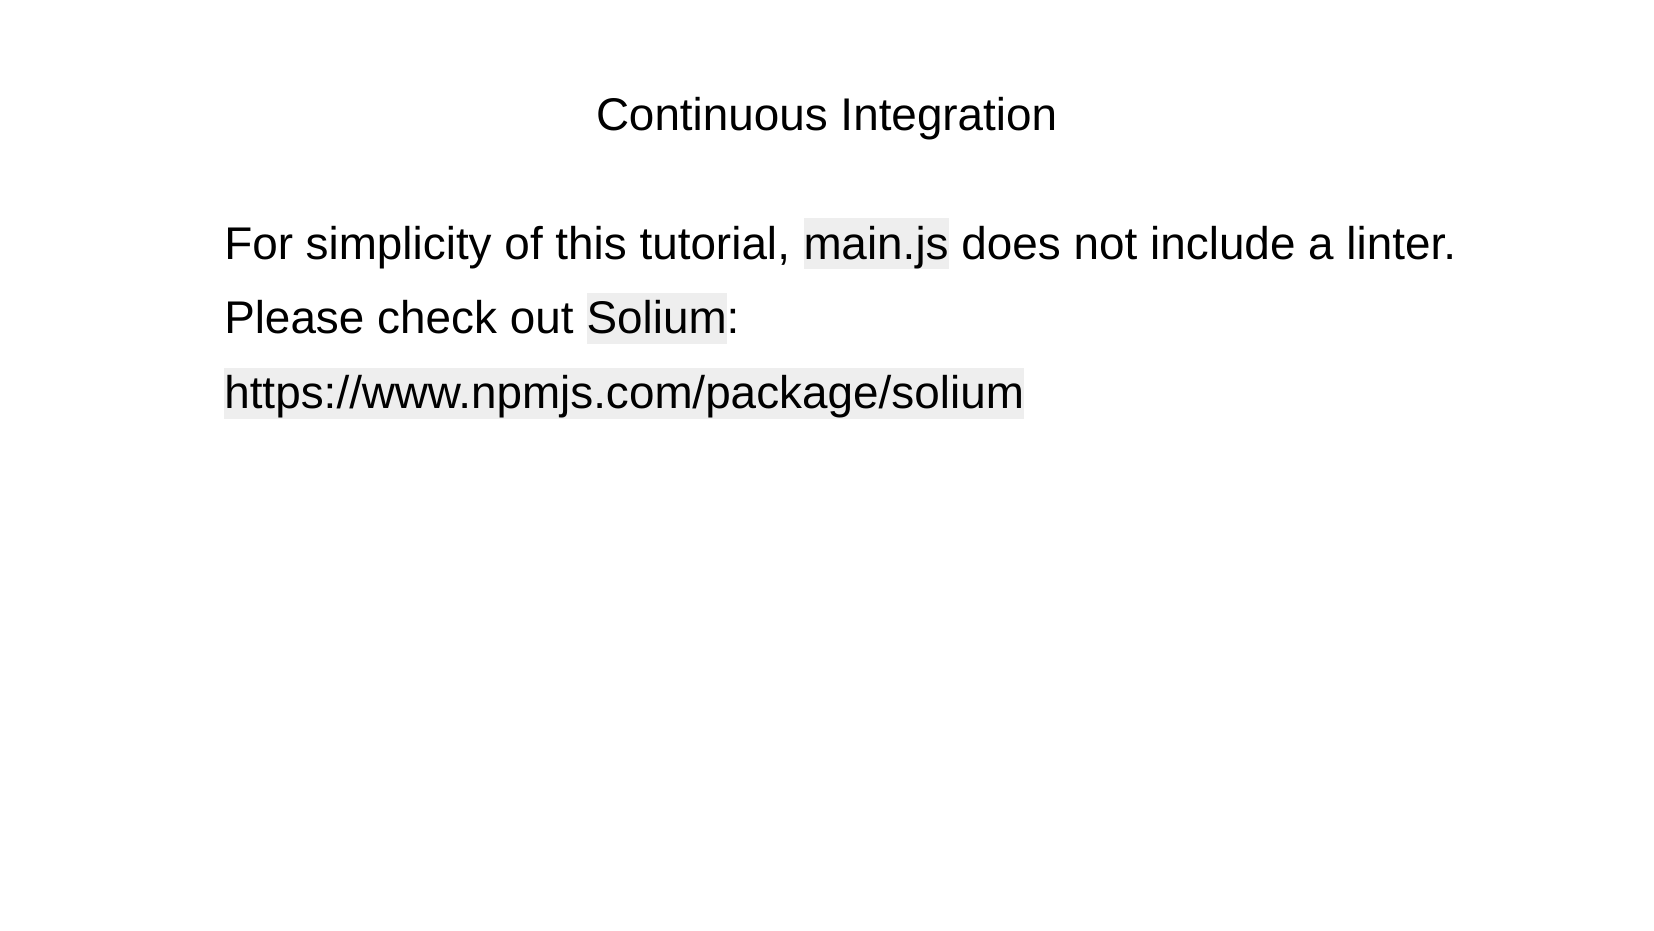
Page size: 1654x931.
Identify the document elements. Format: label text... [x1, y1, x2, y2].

title Continuous Integration [82, 37, 1571, 193]
list For simplicity of this tutorial, main.js does not include a linter. Please check out Solium: https://www.npmjs.com/package/solium [82, 217, 1571, 758]
